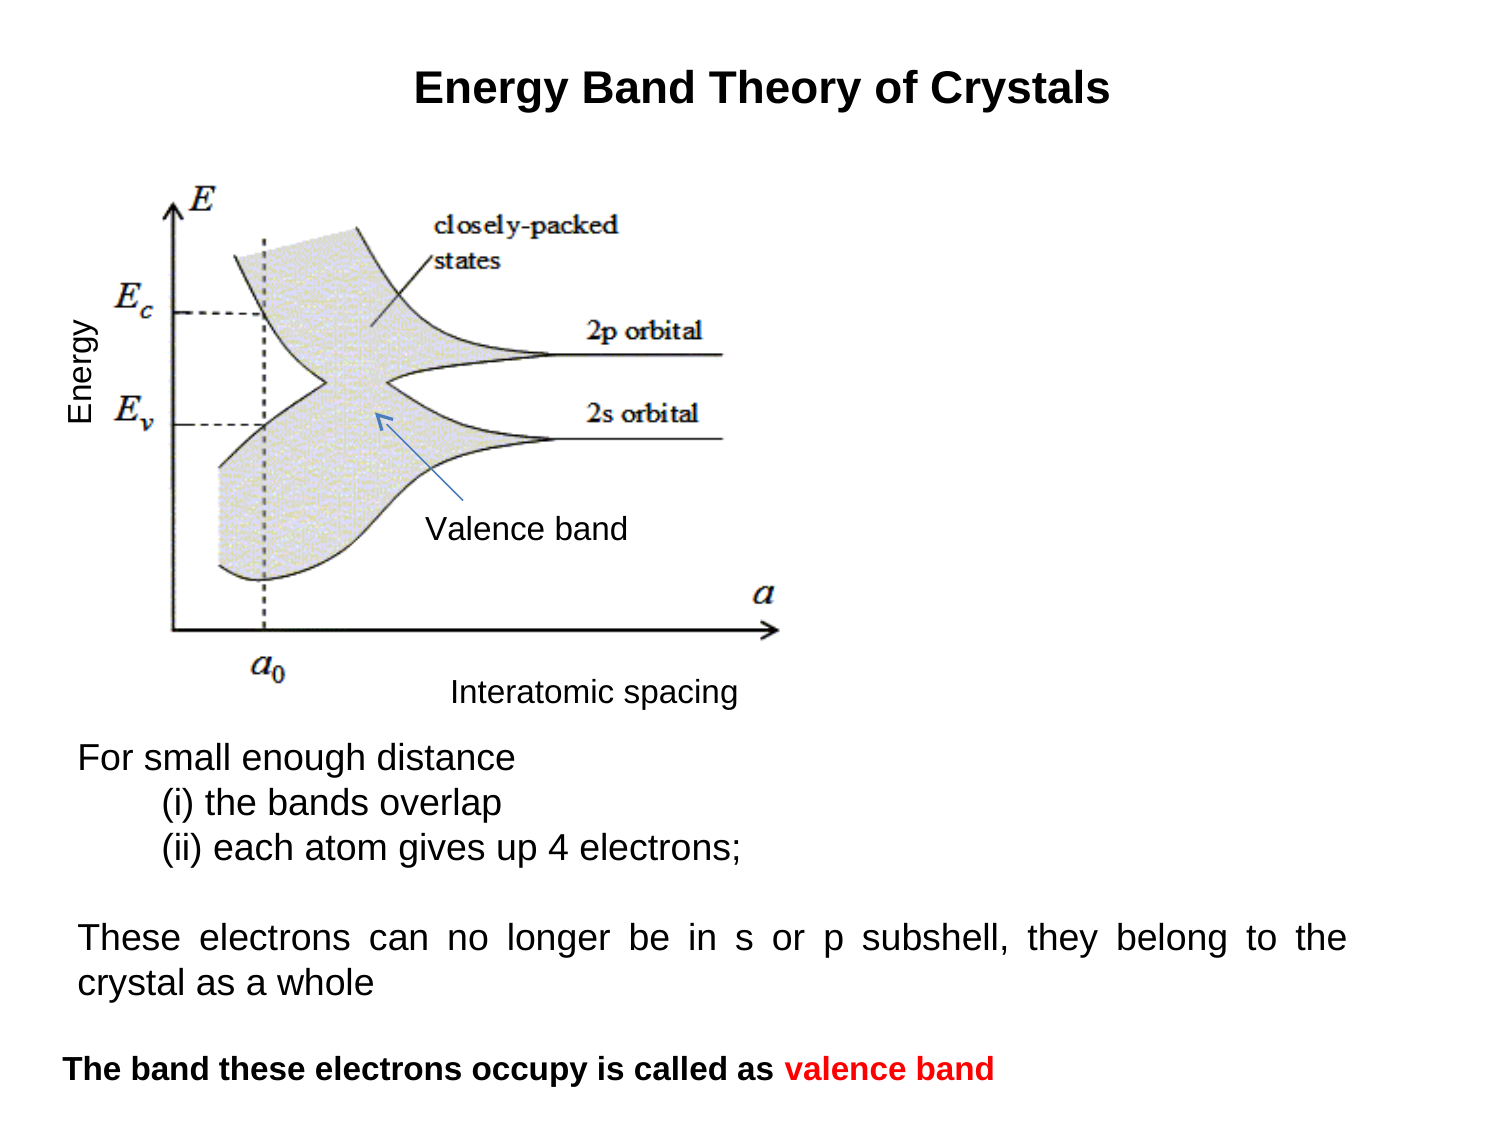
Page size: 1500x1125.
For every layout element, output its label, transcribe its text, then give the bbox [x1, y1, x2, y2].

text_box Interatomic spacing [449, 662, 800, 710]
text_box The band these electrons occupy is called as valence band [62, 1039, 1426, 1087]
text_box Valence band [425, 499, 775, 548]
text_box Energy Band Theory of Crystals [162, 50, 1363, 113]
text_box For small enough distance (i) the bands overlap (ii) each atom gives up 4 electrons; These electrons can no longer be in s or p subshell, they belong to the crystal as a whole [62, 724, 1363, 1011]
picture [104, 174, 801, 694]
text_box Energy [50, 287, 98, 425]
text_box Energy [75, 341, 89, 350]
